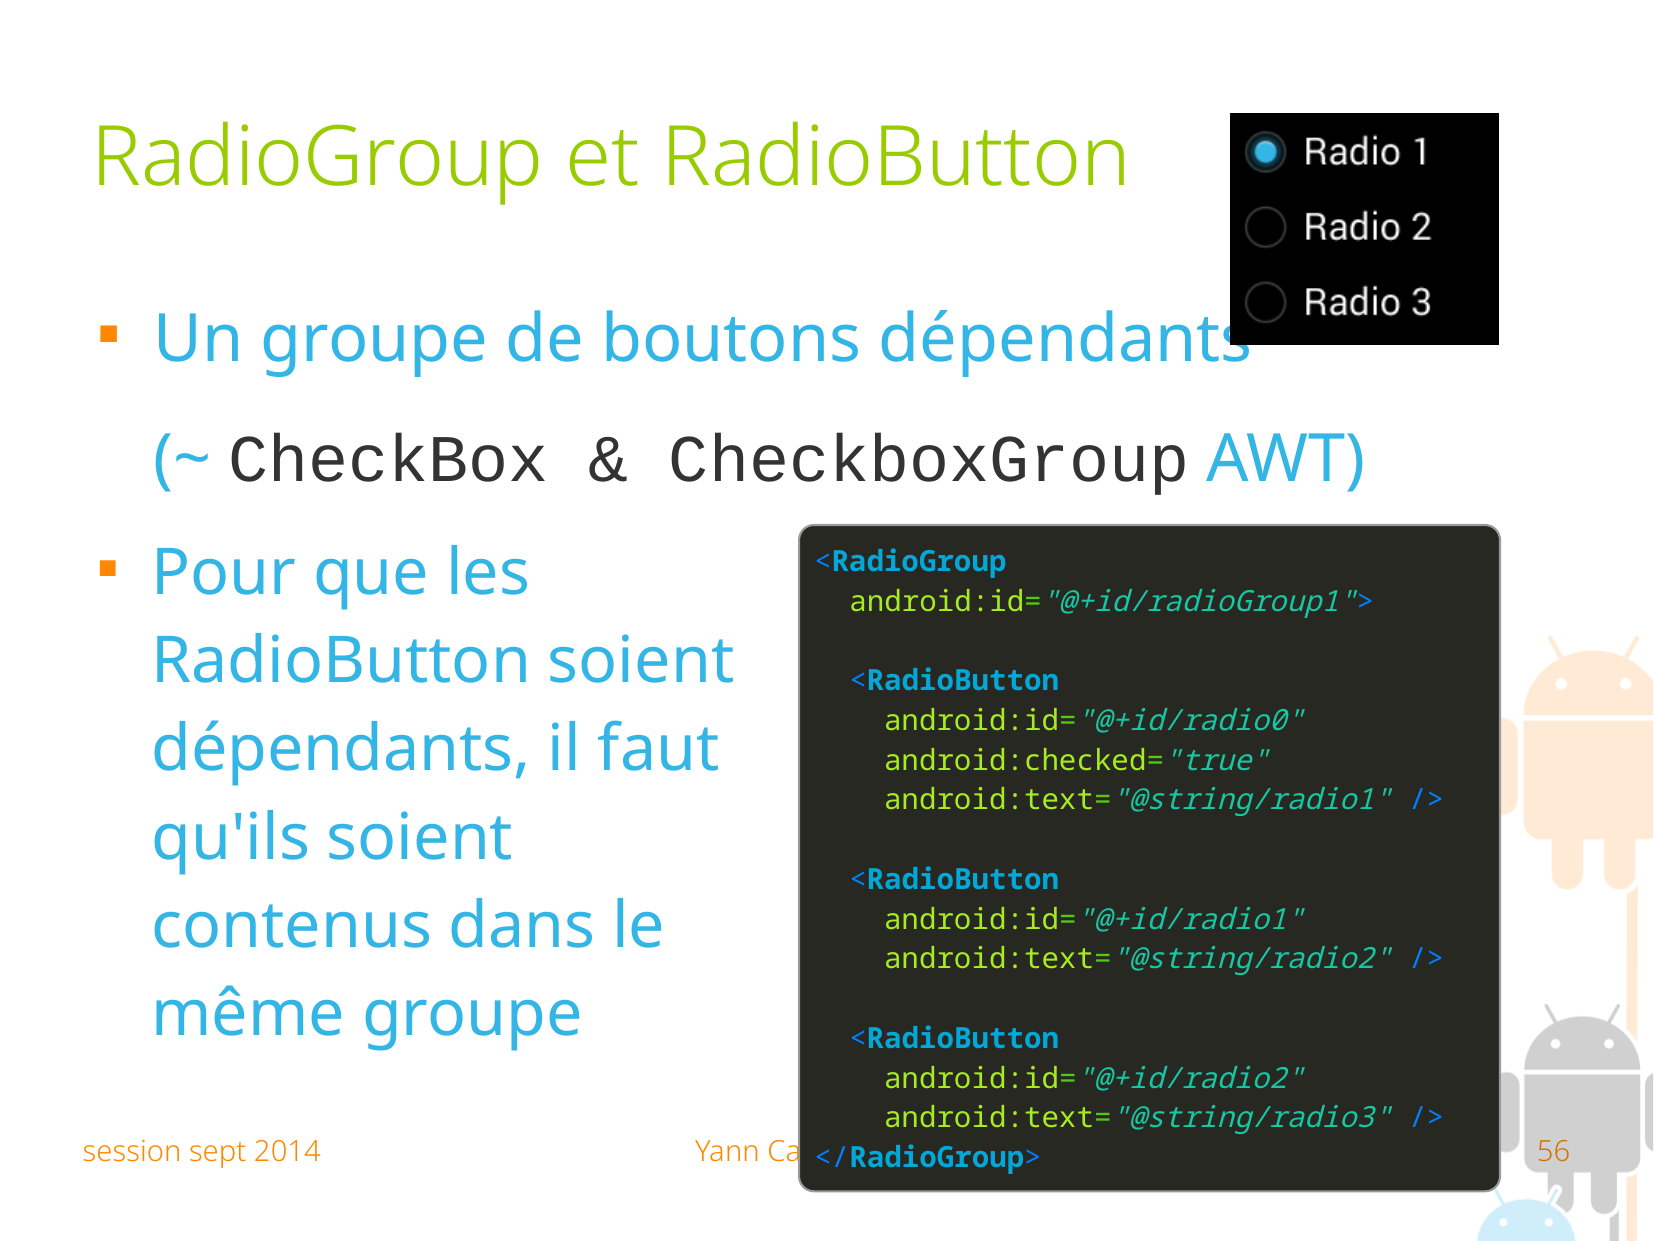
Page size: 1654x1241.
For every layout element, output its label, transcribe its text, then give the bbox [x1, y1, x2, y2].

picture [240, 423, 1654, 1241]
title RadioGroup et RadioButton [82, 49, 1141, 257]
list Un groupe de boutons dépendants (~ CheckBox & CheckboxGroup AWT) [82, 290, 1571, 631]
picture [1230, 113, 1499, 346]
list Pour que les RadioButton soient dépendants, il faut qu'ils soient contenus dans le même groupe [82, 525, 751, 1066]
text_box <RadioGroup android:id="@+id/radioGroup1"> <RadioButton android:id="@+id/radio0" android:checked="true" android:text="@string/radio1" /> <RadioButton android:id="@+id/radio1" android:text="@string/radio2" /> <RadioButton android:id="@+id/radio2" android:text="@string/radio3" /> </RadioGroup> [799, 525, 1501, 1104]
